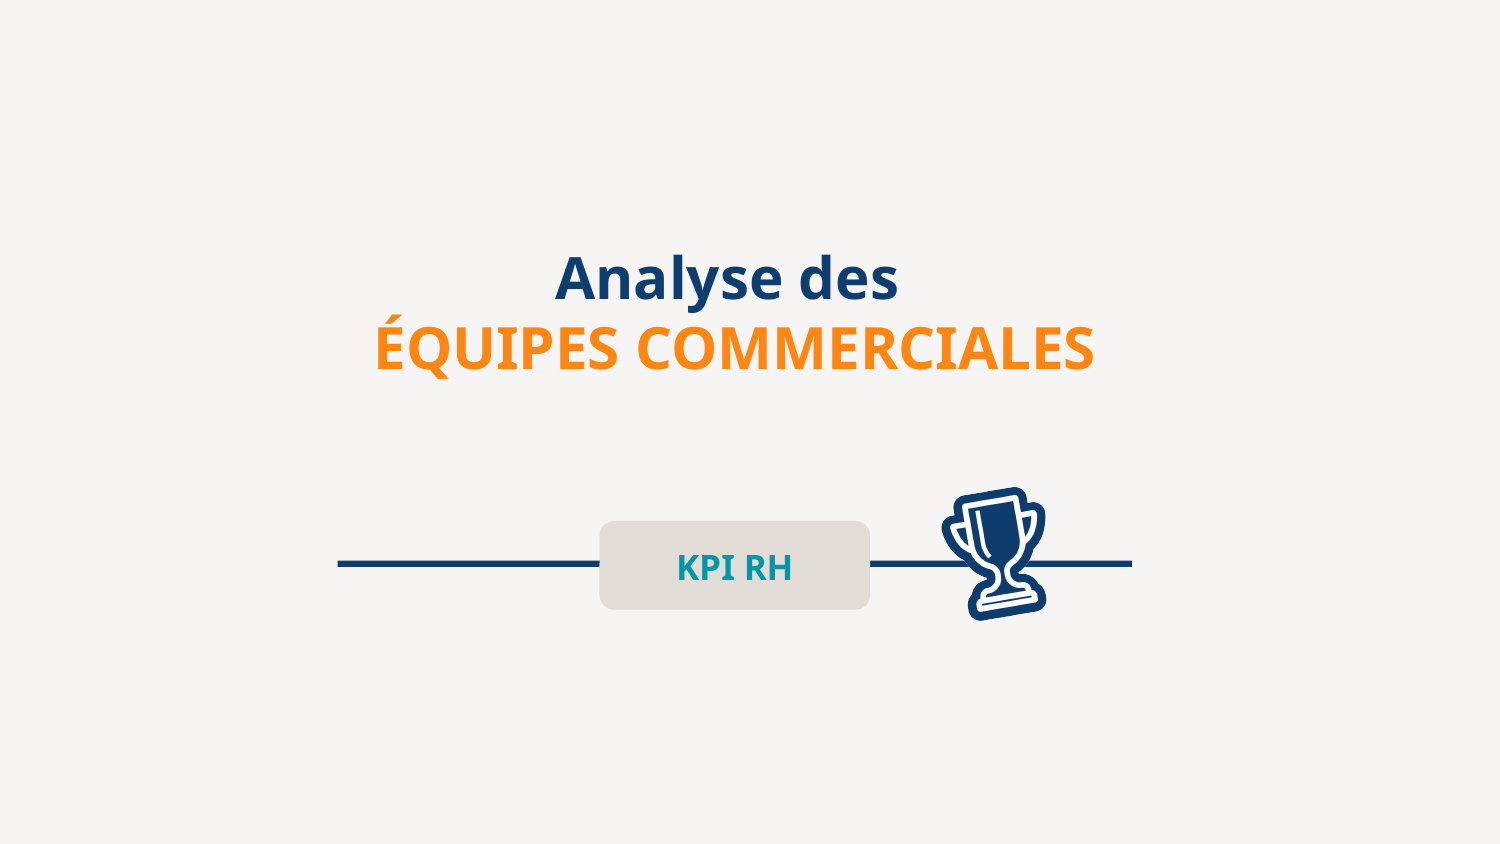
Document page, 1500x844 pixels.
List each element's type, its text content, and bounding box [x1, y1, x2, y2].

text_box KPI RH [591, 527, 879, 617]
text_box [602, 520, 868, 527]
picture [936, 482, 1062, 626]
title Analyse des ÉQUIPES COMMERCIALES [270, 226, 1199, 518]
